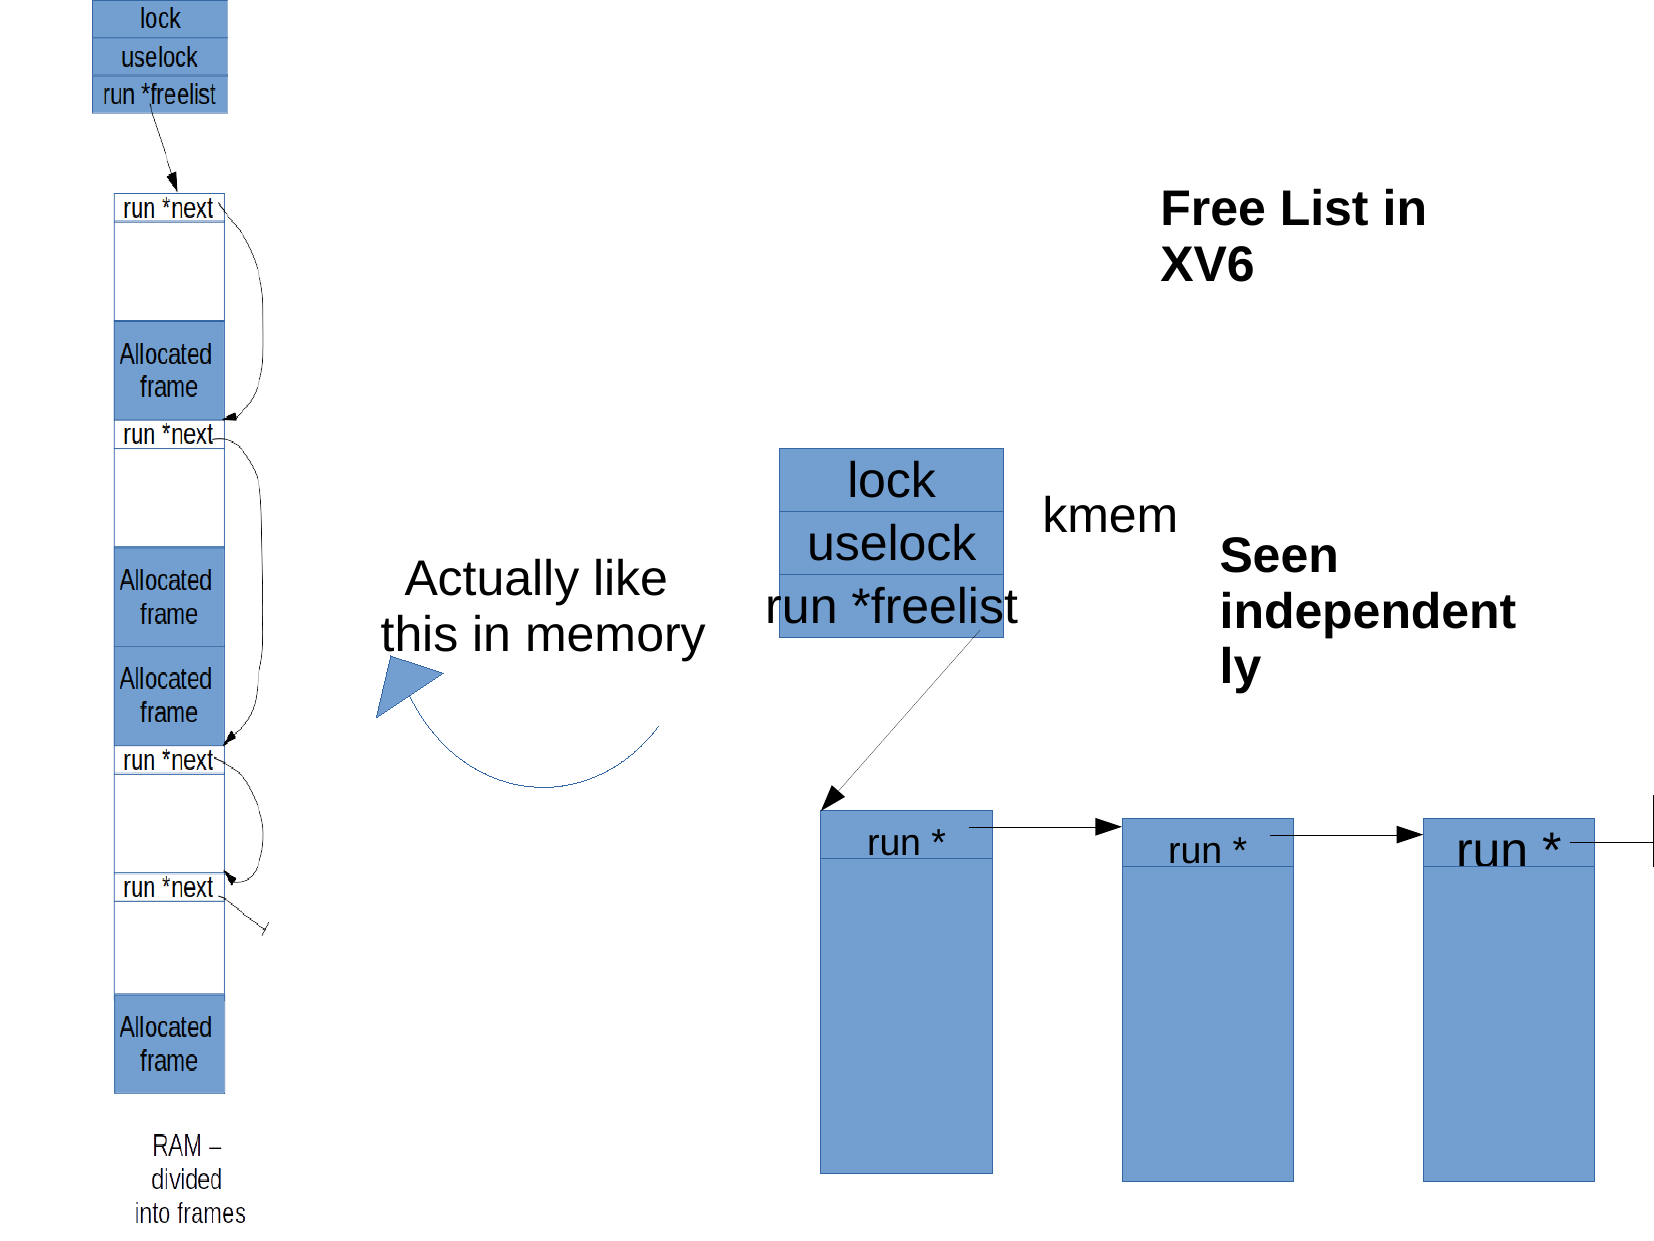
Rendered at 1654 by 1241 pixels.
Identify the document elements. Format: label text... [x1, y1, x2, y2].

text_box Seen independently [1204, 519, 1536, 708]
text_box [820, 858, 993, 1174]
text_box [1122, 866, 1294, 1182]
text_box Actually like this in memory [376, 655, 659, 788]
text_box run * [820, 810, 993, 858]
text_box [1423, 866, 1595, 1182]
text_box Free List in XV6 [1145, 173, 1512, 300]
text_box run * [1508, 843, 1520, 866]
text_box kmem [1027, 480, 1247, 560]
text_box run * [1423, 818, 1595, 866]
text_box run * [1122, 818, 1294, 866]
picture [60, 0, 319, 1241]
text_box uselock [779, 511, 1004, 574]
text_box lock [779, 448, 1004, 511]
text_box run *freelist [779, 574, 1004, 638]
